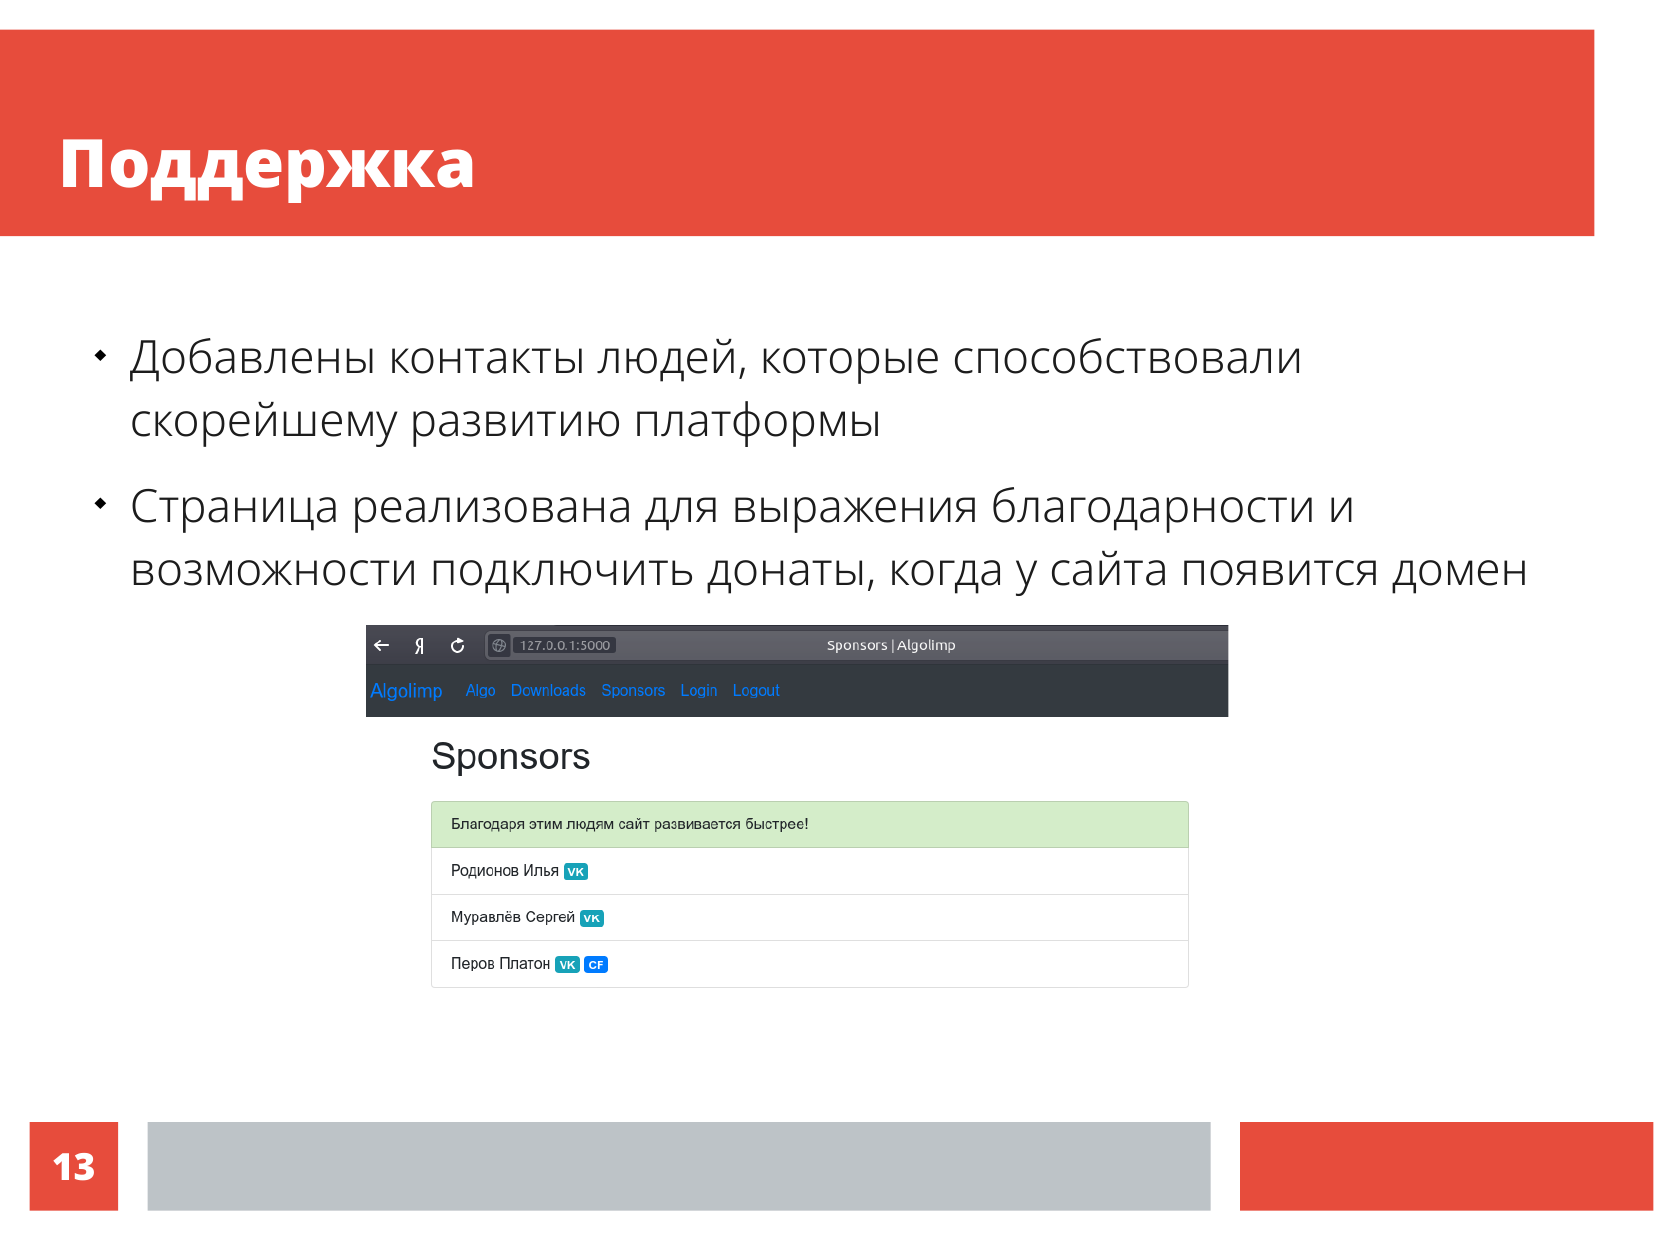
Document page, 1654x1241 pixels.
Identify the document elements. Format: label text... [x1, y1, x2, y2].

title Поддержка [59, 59, 1595, 207]
picture [366, 674, 1229, 1097]
list Добавлены контакты людей, которые способствовали скорейшему развитию платформы Страница реализована для выражения благодарности и возможности подключить донаты, когда у сайта появится домен [59, 324, 1536, 674]
